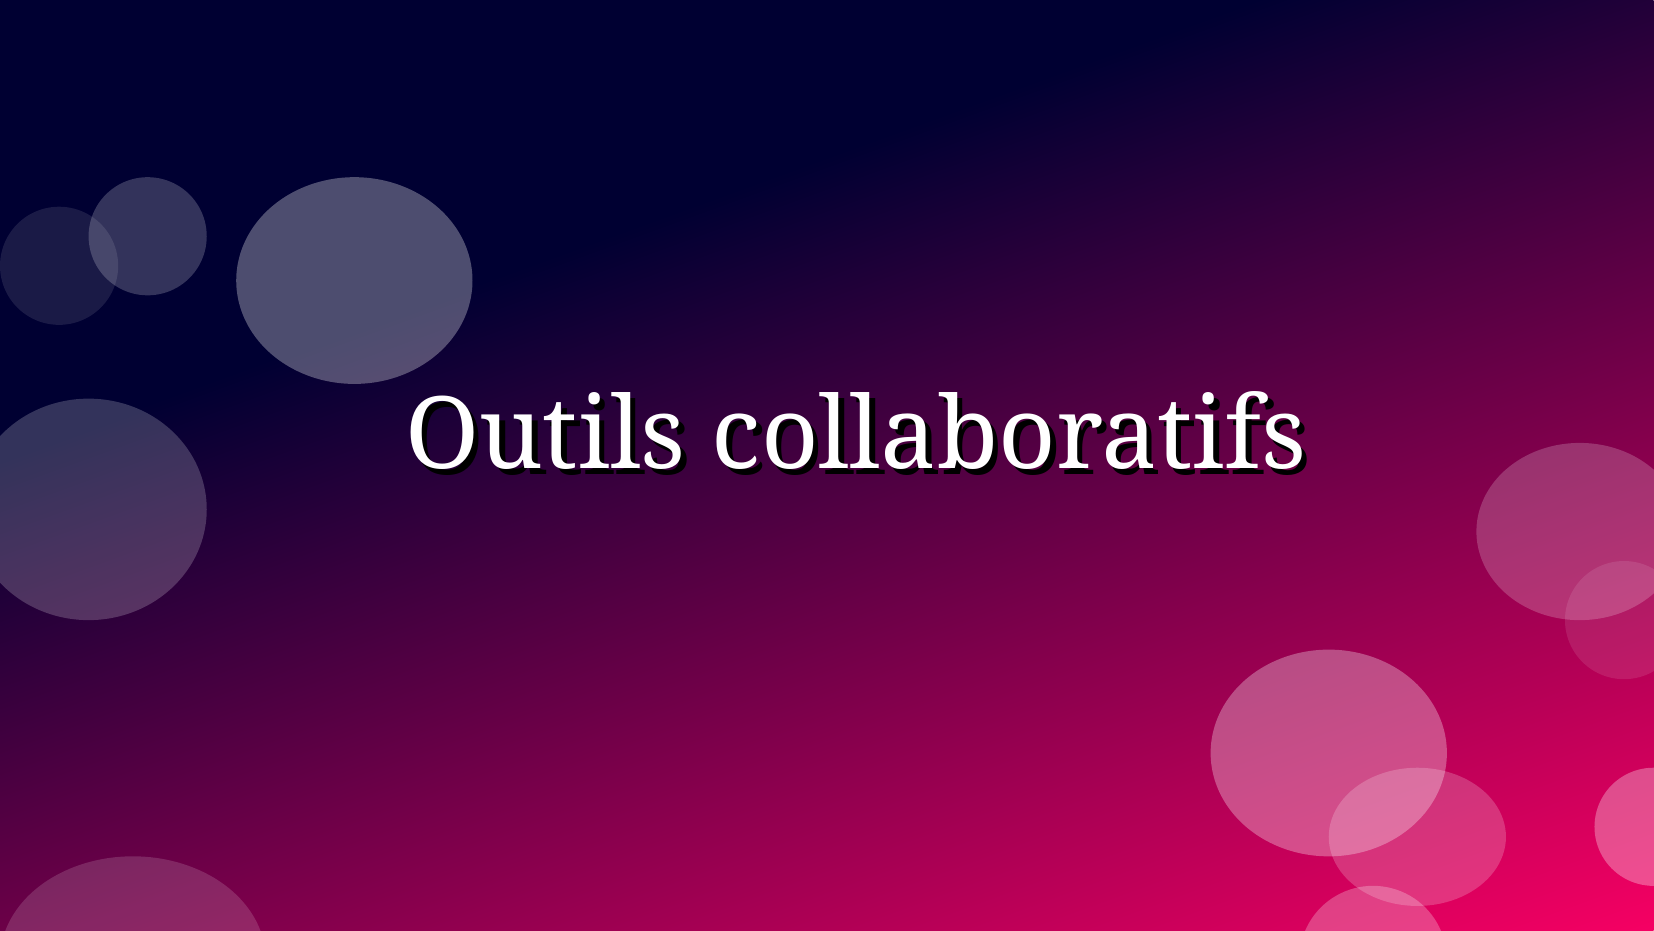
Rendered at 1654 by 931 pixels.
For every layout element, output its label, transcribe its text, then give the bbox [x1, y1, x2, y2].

text_box Outils collaboratifs [236, 354, 1477, 931]
